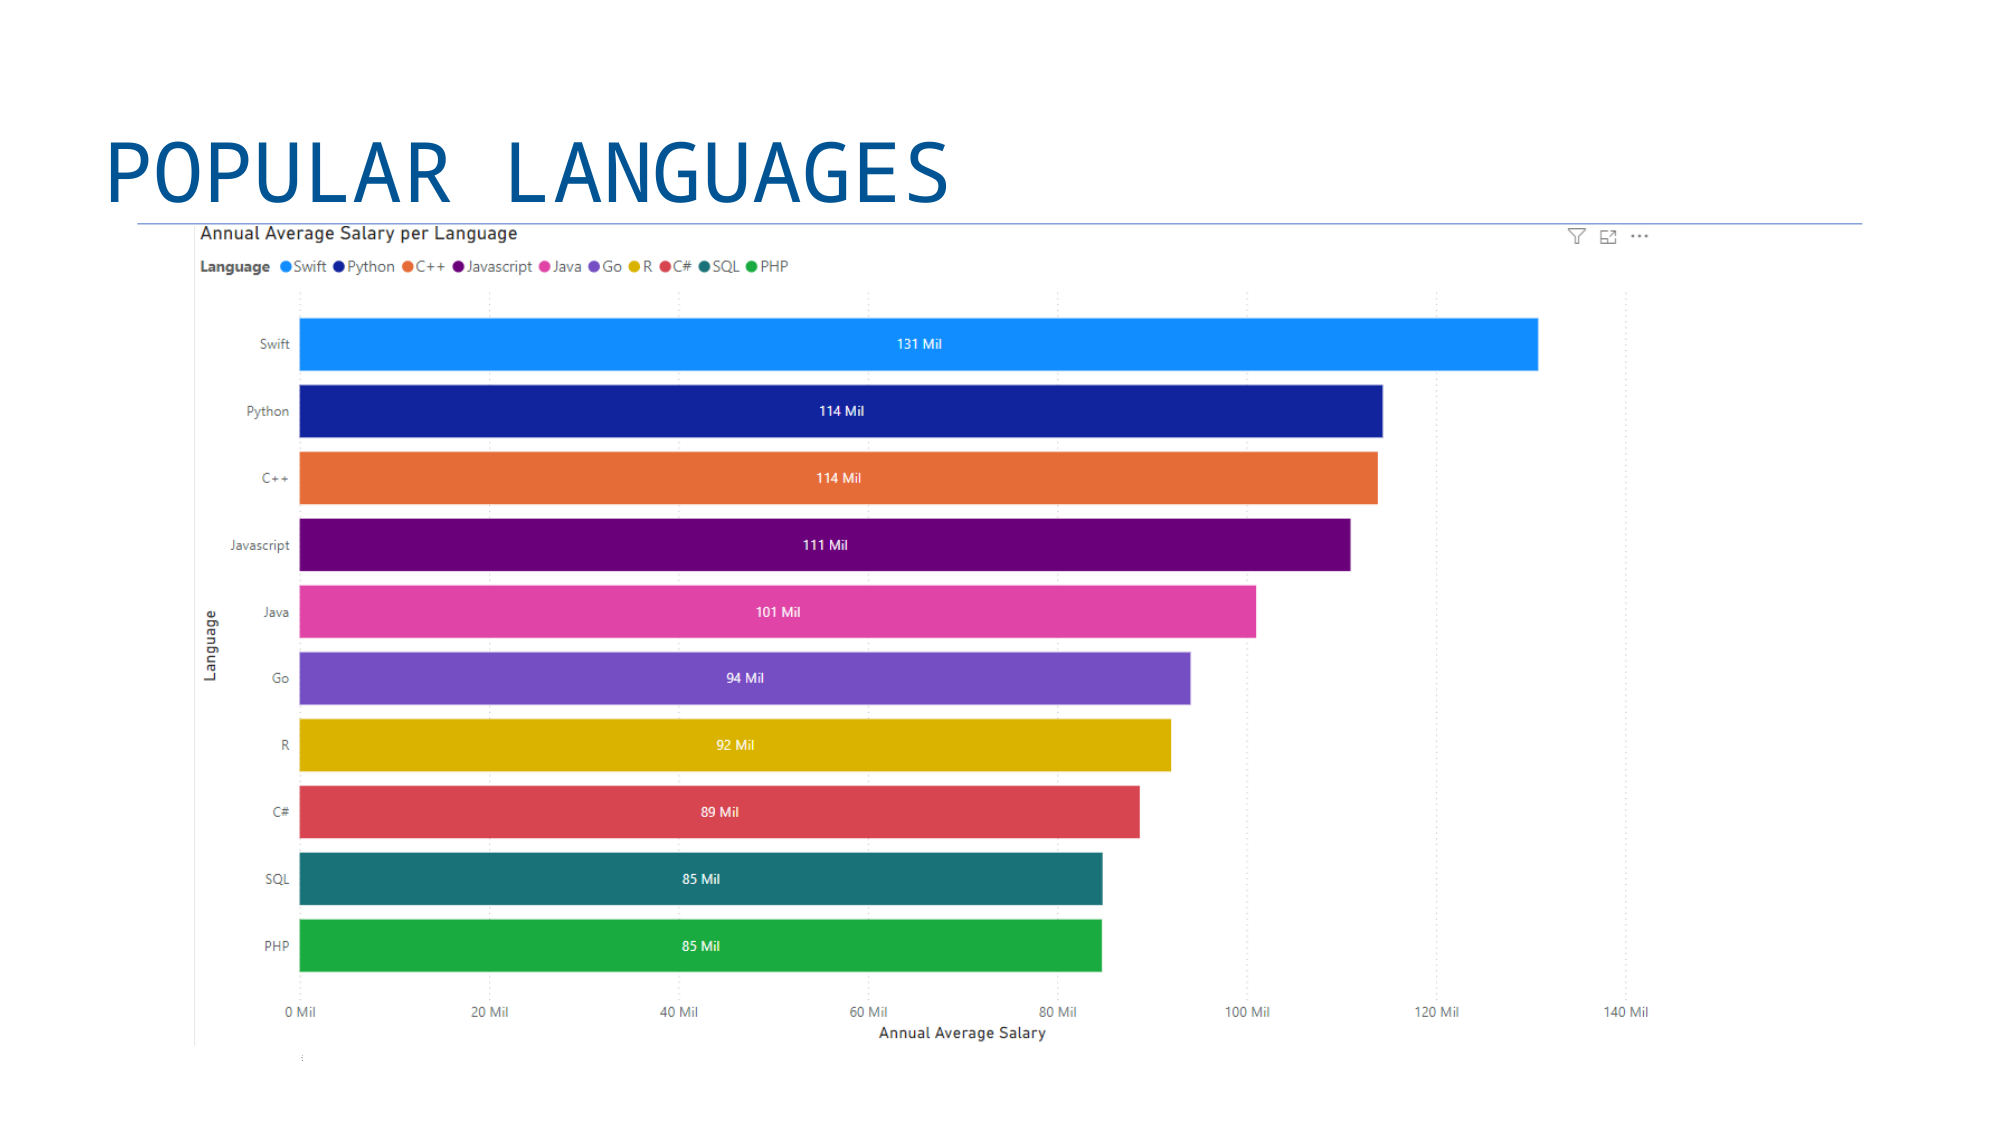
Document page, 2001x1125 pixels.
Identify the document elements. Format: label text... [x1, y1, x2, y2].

picture [194, 226, 1653, 1046]
title POPULAR LANGUAGES [88, 62, 1061, 281]
